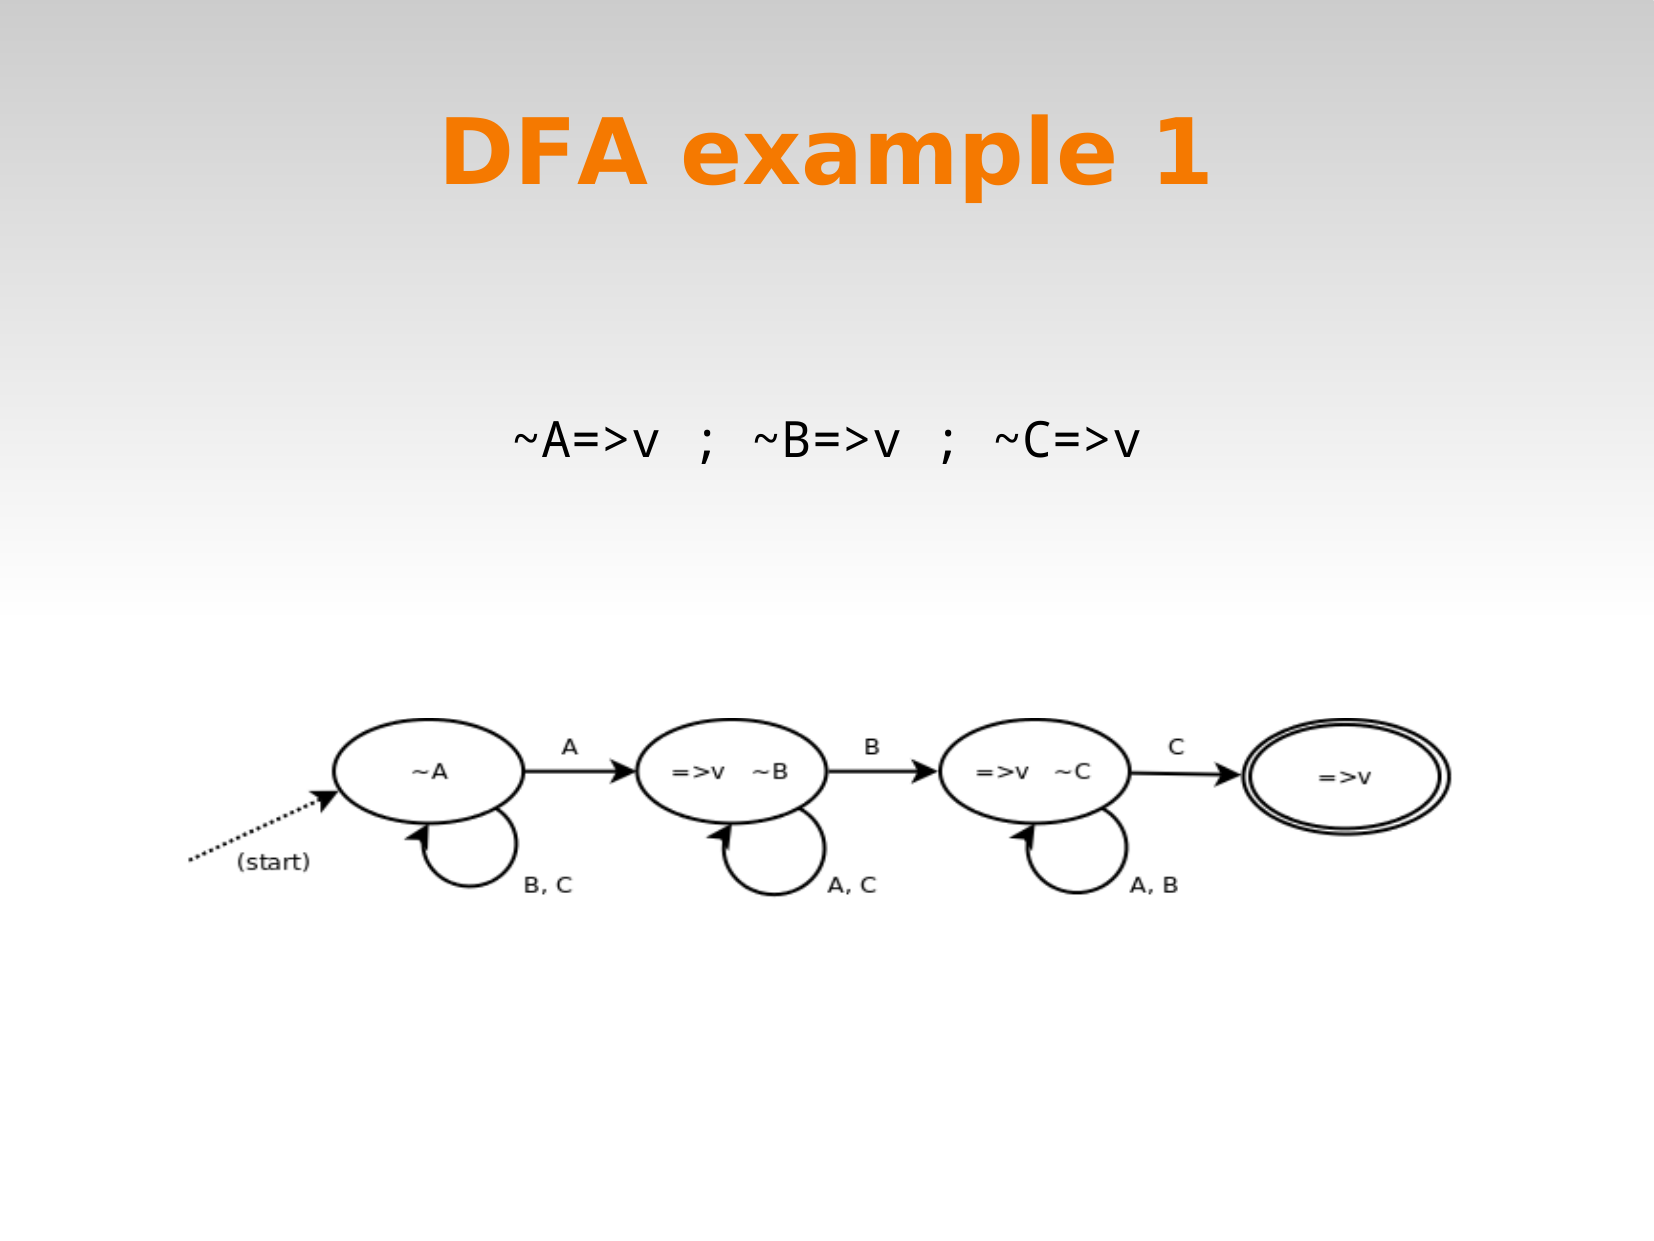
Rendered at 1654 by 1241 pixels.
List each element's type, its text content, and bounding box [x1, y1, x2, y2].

title DFA example 1 [82, 49, 1571, 257]
subtitle ~A=>v ; ~B=>v ; ~C=>v [82, 297, 1571, 1102]
picture [187, 718, 1463, 901]
